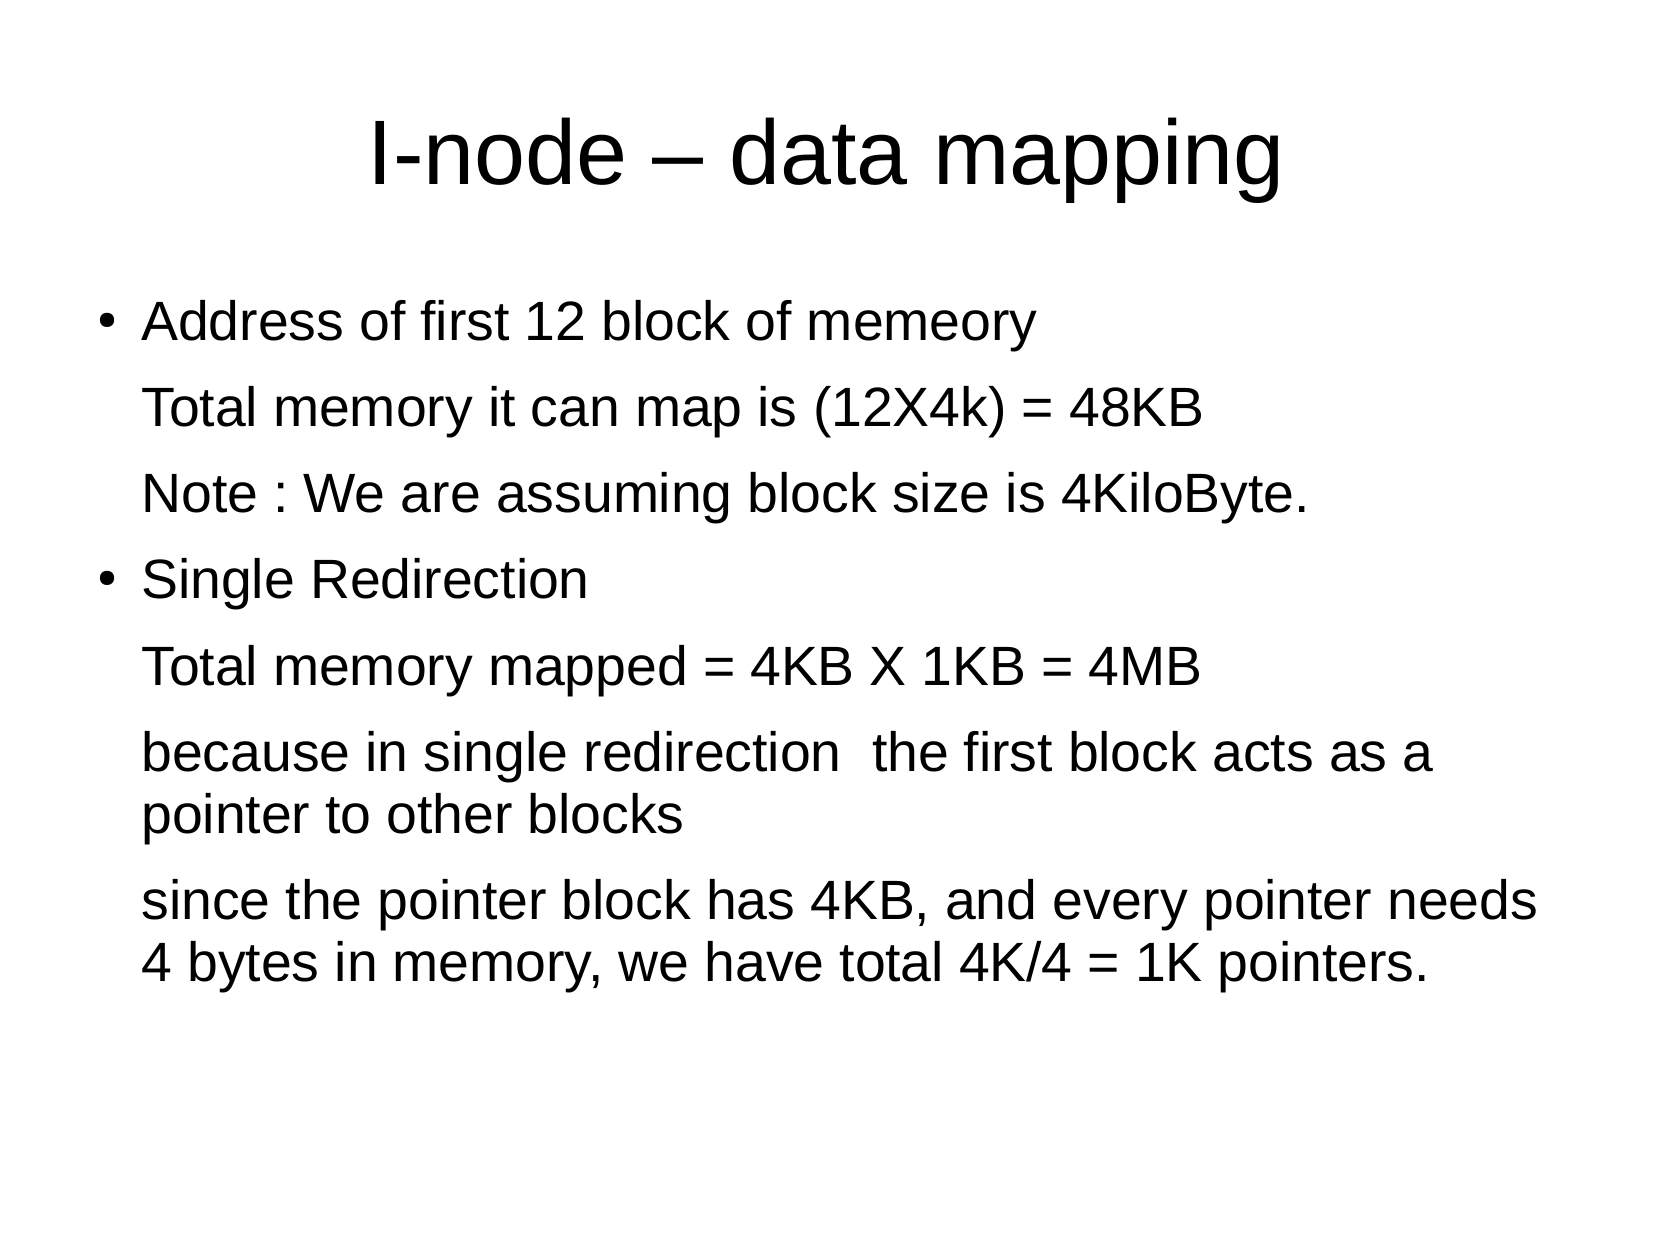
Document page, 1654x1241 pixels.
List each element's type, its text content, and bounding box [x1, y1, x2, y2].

title I-node – data mapping [82, 49, 1571, 257]
list Address of first 12 block of memeory Total memory it can map is (12X4k) = 48KB Note : We are assuming block size is 4KiloByte. Single Redirection Total memory mapped = 4KB X 1KB = 4MB because in single redirection the first block acts as a pointer to other blocks since the pointer block has 4KB, and every pointer needs 4 bytes in memory, we have total 4K/4 = 1K pointers. [82, 290, 1571, 1010]
